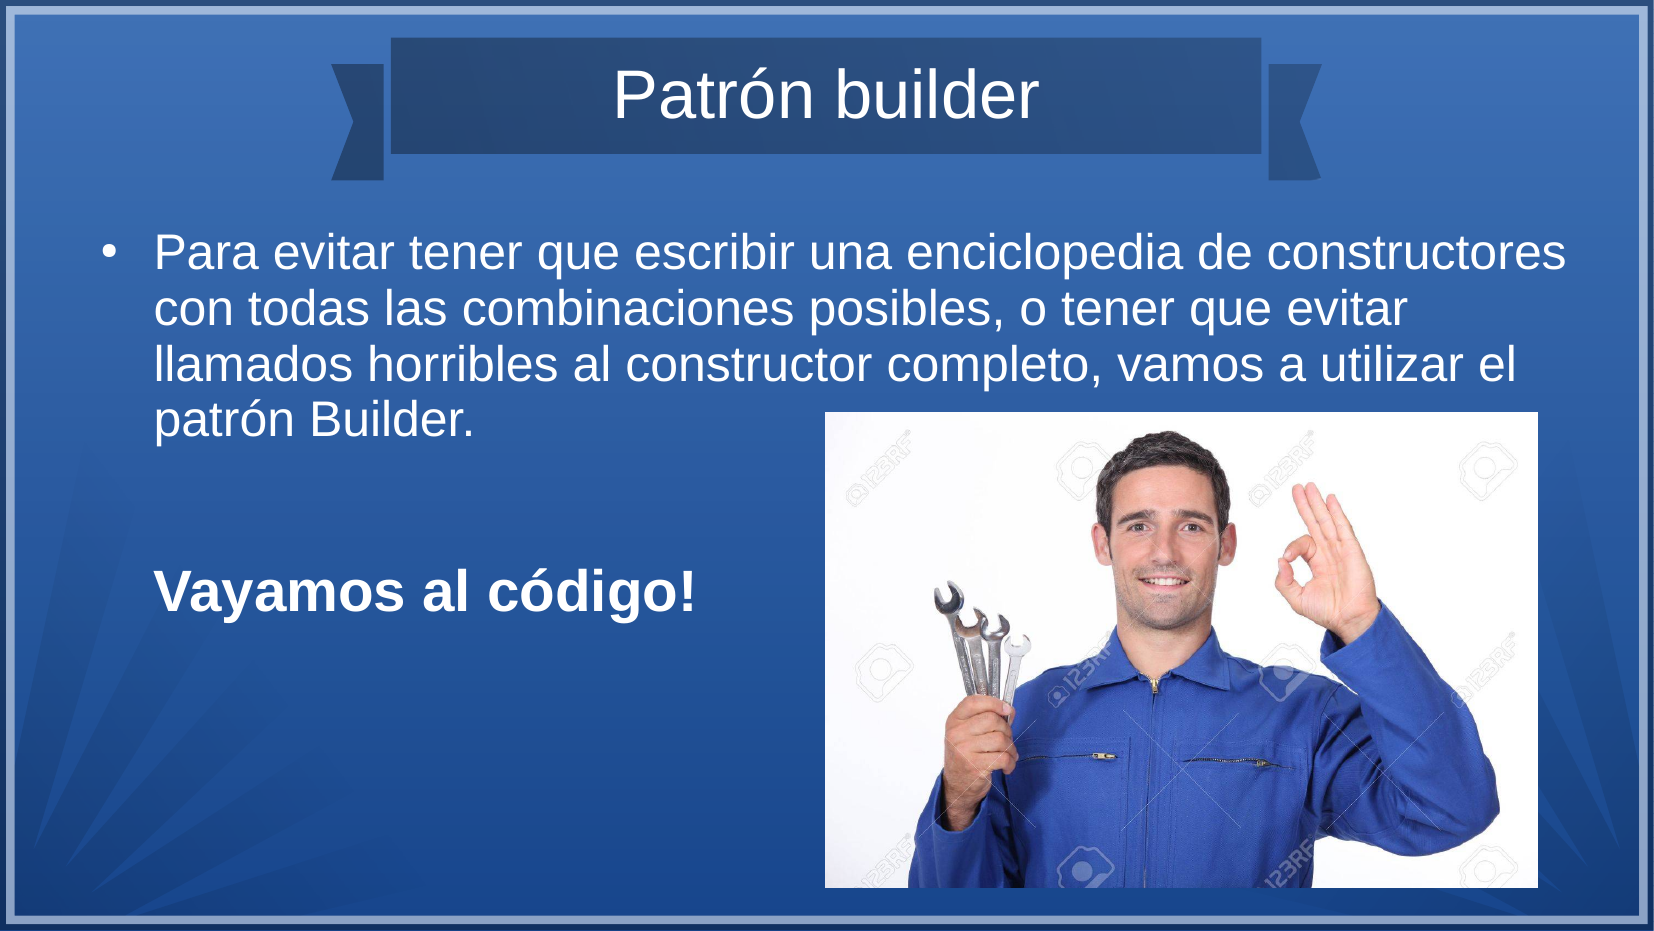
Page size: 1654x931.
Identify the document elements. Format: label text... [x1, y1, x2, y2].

picture [825, 412, 1538, 888]
title Patrón builder [389, 35, 1264, 154]
list Para evitar tener que escribir una enciclopedia de constructores con todas las combinaciones posibles, o tener que evitar llamados horribles al constructor completo, vamos a utilizar el patrón Builder. Vayamos al código! [82, 224, 1571, 848]
